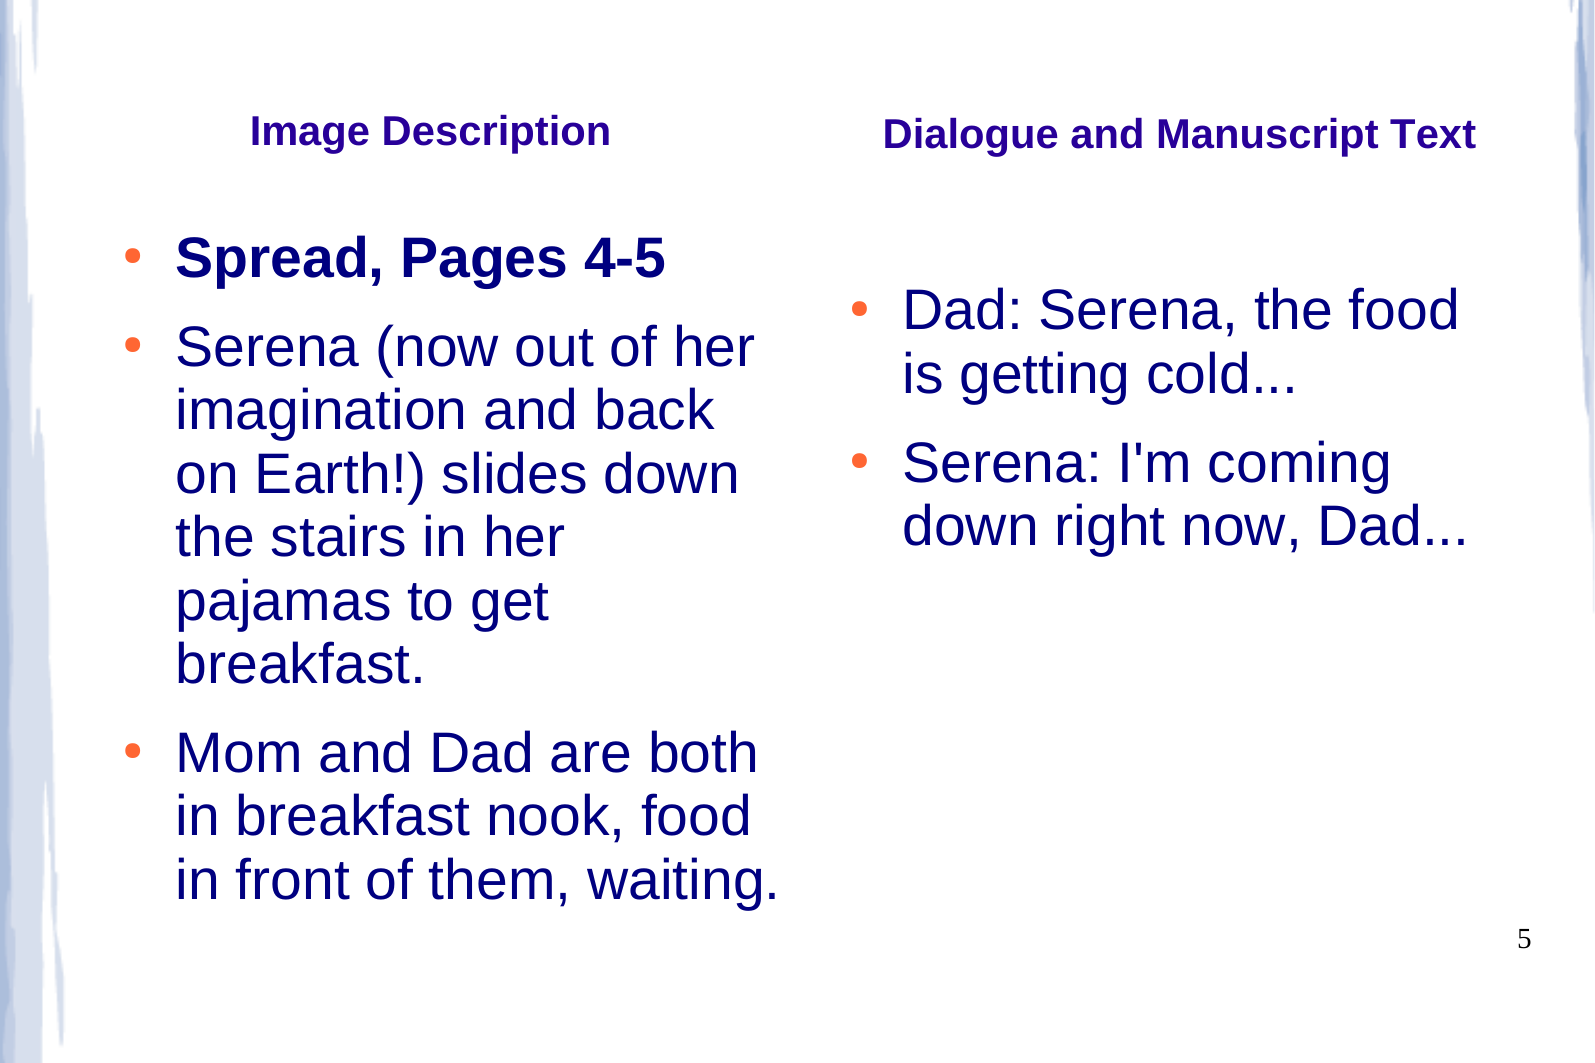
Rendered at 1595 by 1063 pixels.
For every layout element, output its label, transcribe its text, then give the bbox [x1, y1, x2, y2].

title Image Description [79, 42, 796, 220]
picture [0, 0, 1595, 1063]
title Dialogue and Manuscript Text [825, 45, 1541, 223]
list Spread, Pages 4-5 Serena (now out of her imagination and back on Earth!) slides down the stairs in her pajamas to get breakfast. Mom and Dad are both in breakfast nook, food in front of them, waiting. [105, 225, 789, 915]
list Dad: Serena, the food is getting cold... Serena: I'm coming down right now, Dad... [831, 278, 1516, 931]
